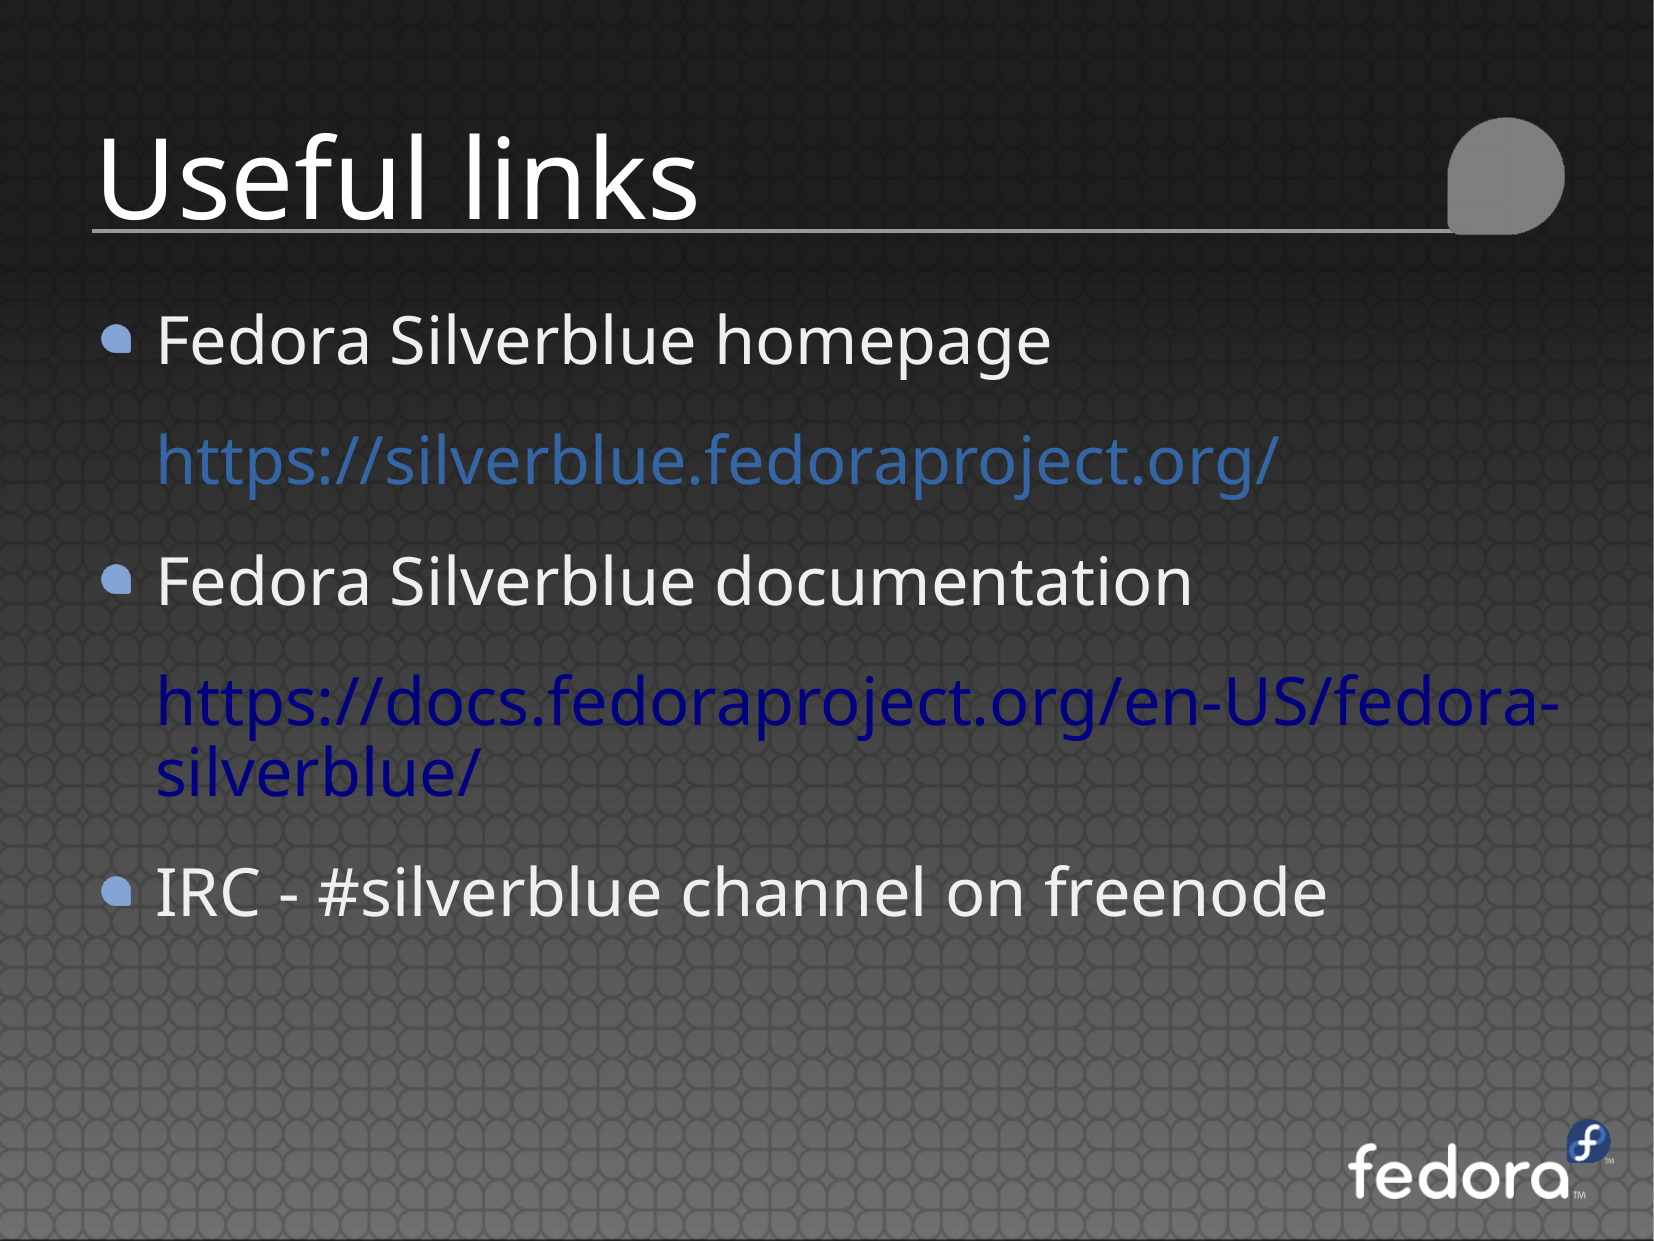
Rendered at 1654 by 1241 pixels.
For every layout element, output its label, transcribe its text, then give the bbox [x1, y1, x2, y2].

list Fedora Silverblue homepage https://silverblue.fedoraproject.org/ Fedora Silverblue documentation https://docs.fedoraproject.org/en-US/fedora-silverblue/ IRC - #silverblue channel on freenode [84, 293, 1573, 1097]
picture [0, 0, 1654, 1241]
title Useful links [94, 100, 1426, 251]
